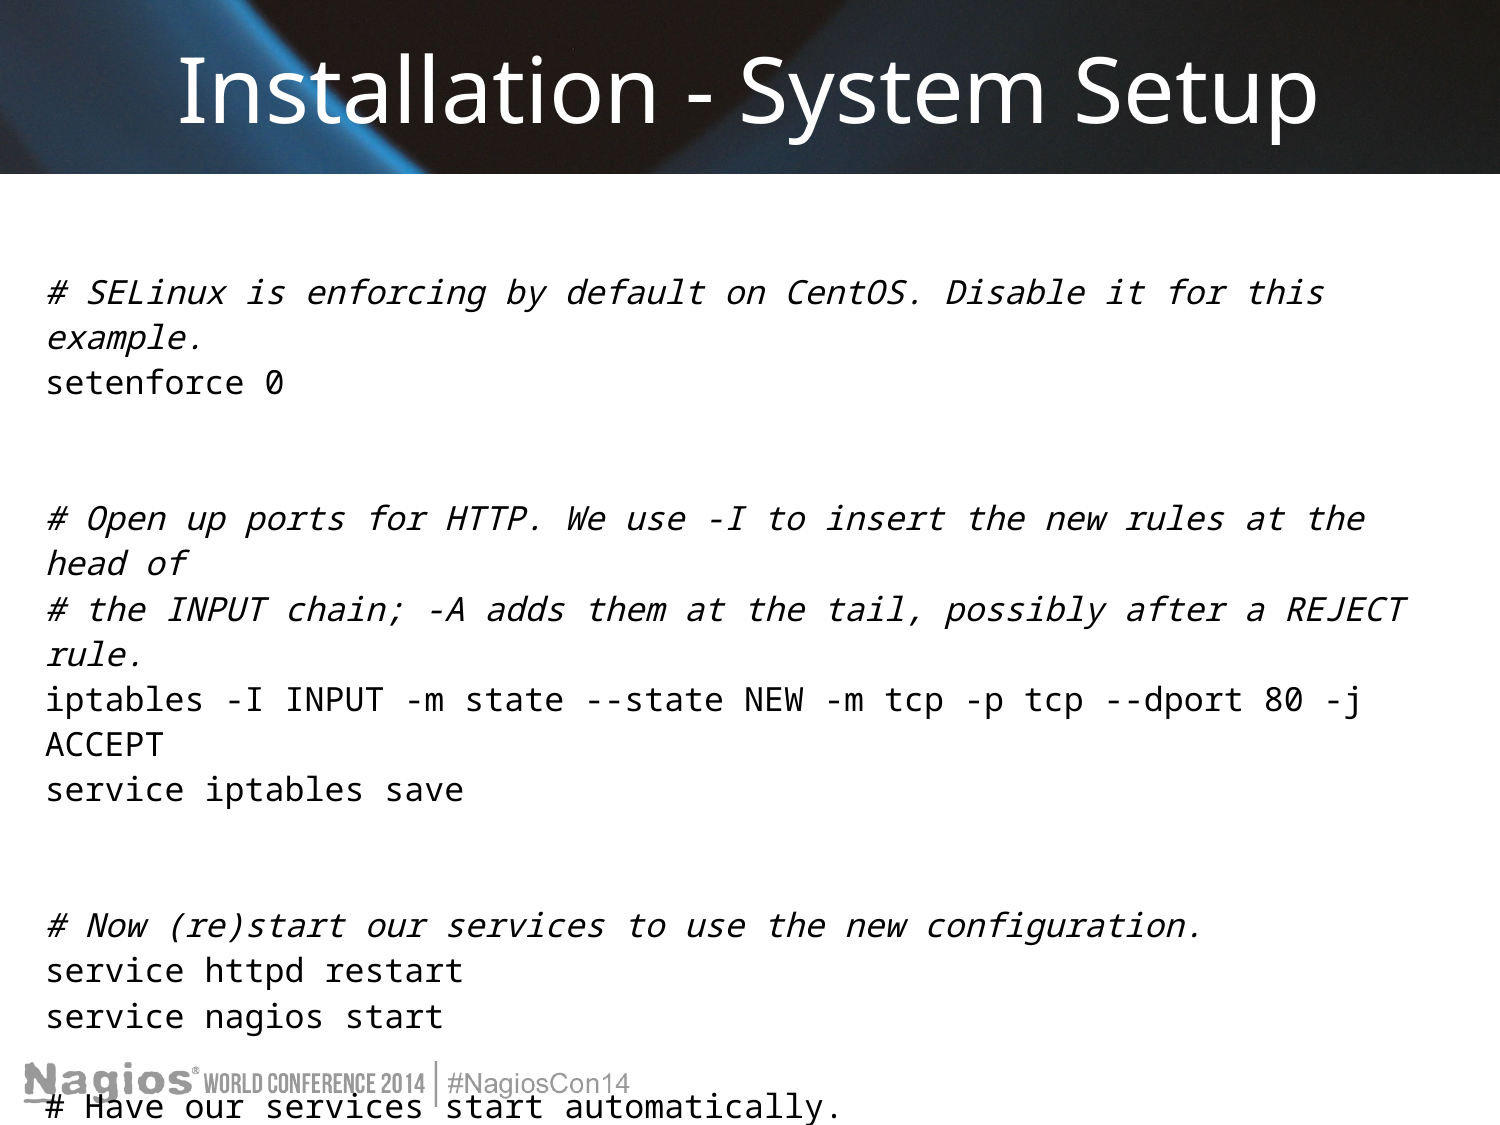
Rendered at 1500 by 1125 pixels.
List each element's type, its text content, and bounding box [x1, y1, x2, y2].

title Installation - System Setup [75, 0, 1426, 174]
text_box # SELinux is enforcing by default on CentOS. Disable it for this example. setenforce 0 # Open up ports for HTTP. We use -I to insert the new rules at the head of # the INPUT chain; -A adds them at the tail, possibly after a REJECT rule. iptables -I INPUT -m state --state NEW -m tcp -p tcp --dport 80 -j ACCEPT service iptables save # Now (re)start our services to use the new configuration. service httpd restart service nagios start # Have our services start automatically. chkconfig nagios on chkconfig httpd on [30, 261, 1471, 935]
